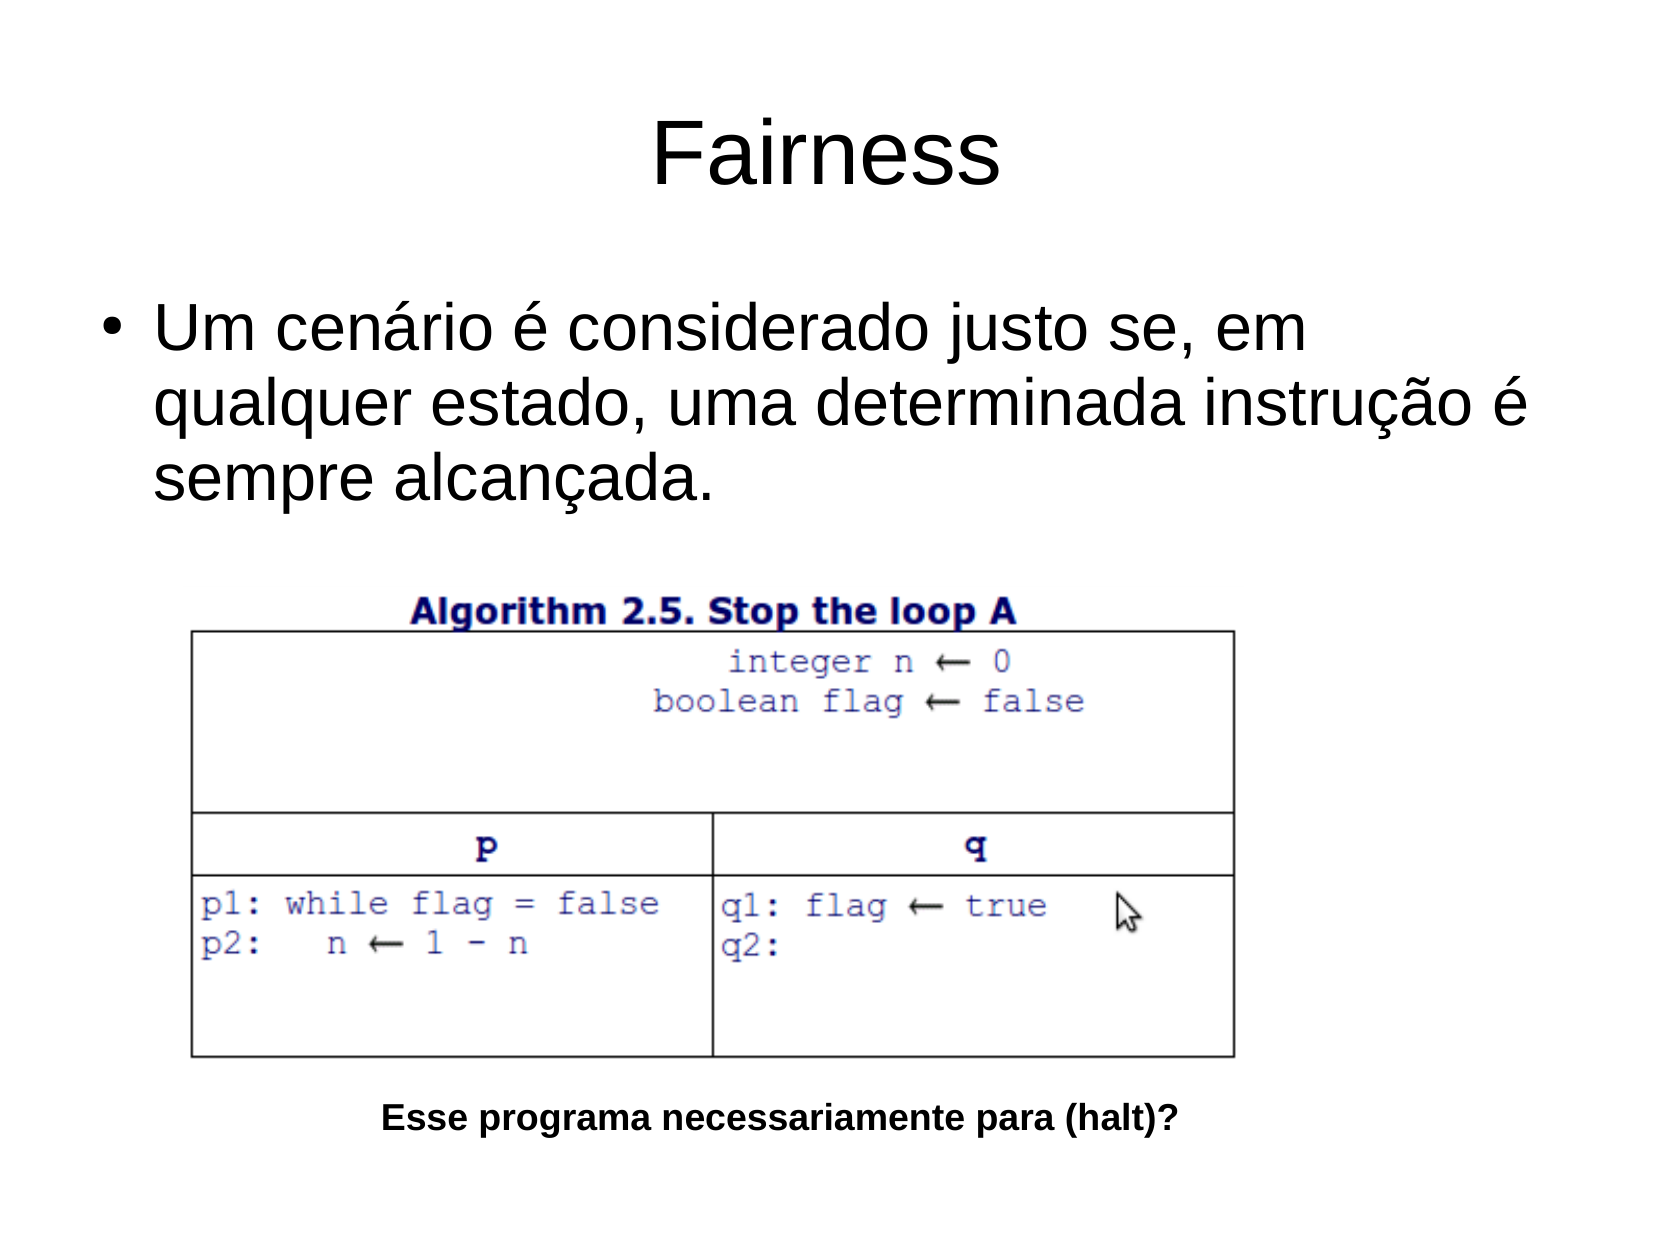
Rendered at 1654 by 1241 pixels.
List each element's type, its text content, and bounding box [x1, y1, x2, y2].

picture [183, 585, 1244, 1073]
list Um cenário é considerado justo se, em qualquer estado, uma determinada instrução é sempre alcançada. [82, 290, 1538, 1010]
text_box Esse programa necessariamente para (halt)? [366, 1088, 1206, 1146]
title Fairness [82, 49, 1571, 257]
